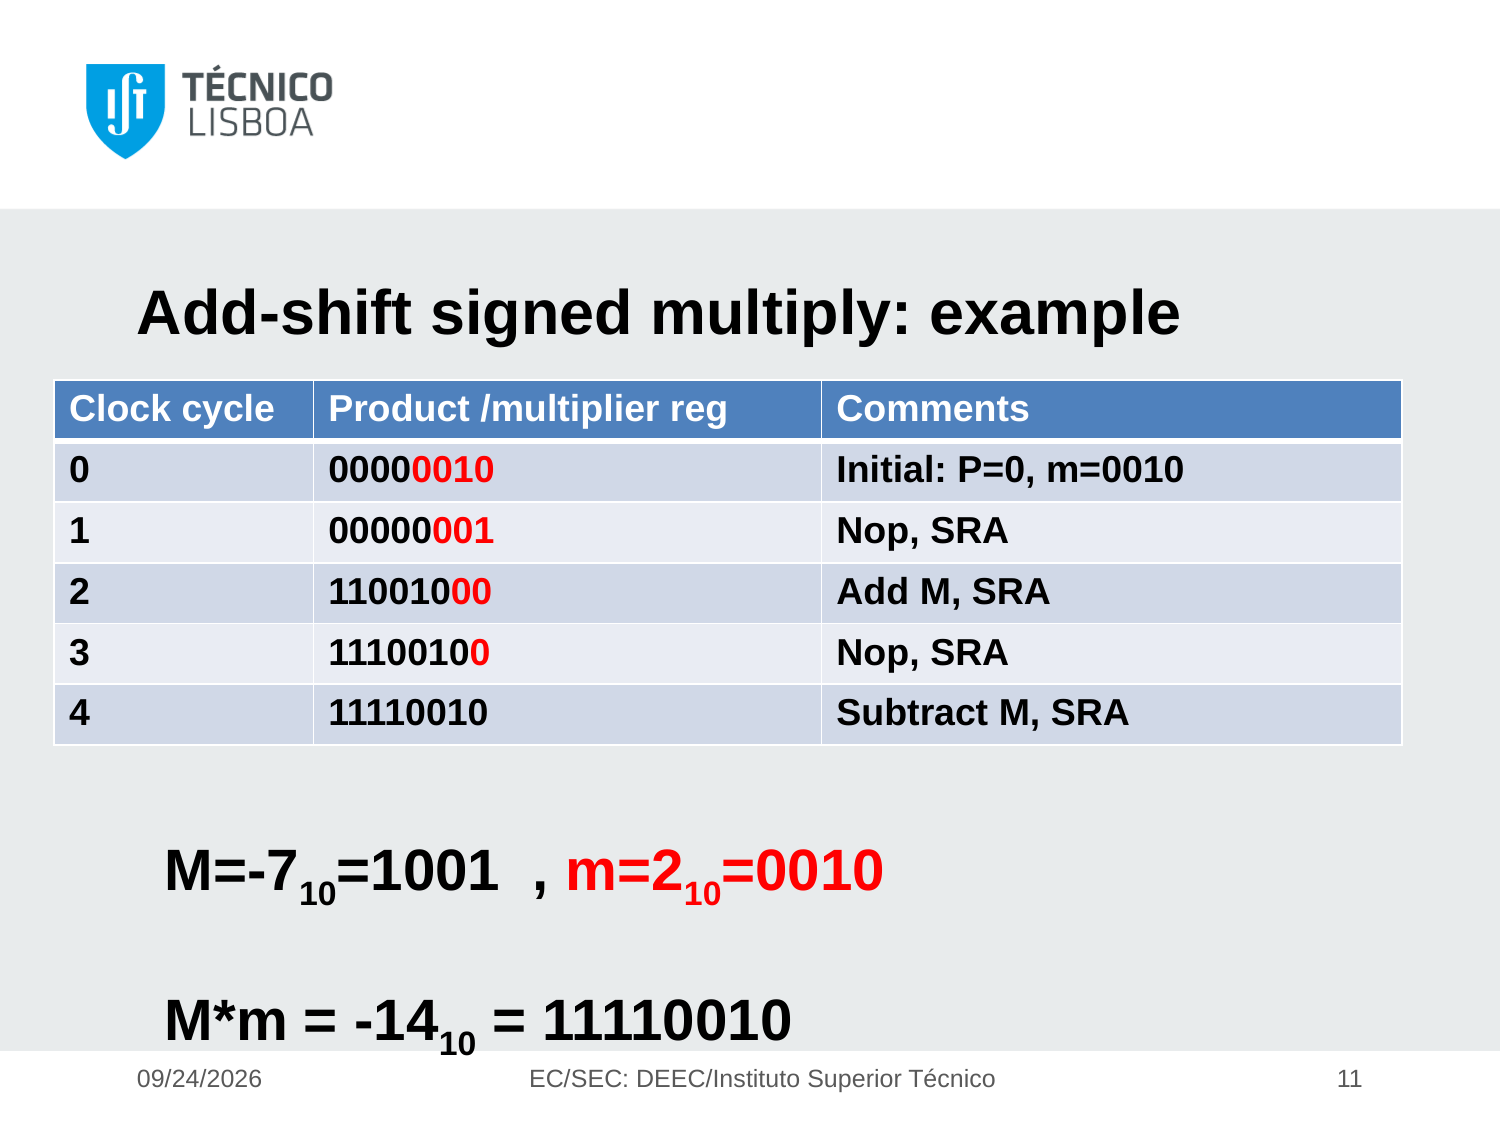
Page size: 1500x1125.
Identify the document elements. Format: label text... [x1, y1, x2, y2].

slide_number 10/23/2018 [121, 1052, 425, 1103]
picture [0, 0, 1500, 1125]
title Add-shift signed multiply: example [121, 237, 1378, 379]
table_cell Initial: P=0, m=0010 [822, 444, 1401, 501]
table_header Comments [822, 381, 1401, 438]
table_cell Subtract M, SRA [822, 685, 1401, 744]
table_cell Nop, SRA [822, 503, 1401, 562]
table_cell 4 [55, 685, 313, 744]
table_cell Nop, SRA [822, 624, 1401, 683]
table_cell 11100100 [314, 624, 821, 683]
footer EC/SEC: DEEC/Instituto Superior Técnico [512, 1070, 1021, 1103]
table_cell 00000001 [314, 503, 821, 562]
table_cell 11110010 [314, 685, 821, 744]
table_header Clock cycle [55, 381, 313, 438]
table_cell 1 [55, 503, 313, 562]
slide_number <number> [1077, 1052, 1378, 1103]
table_cell Add M, SRA [822, 564, 1401, 623]
table_cell 11001000 [314, 564, 821, 623]
text_box M=-710=1001 , m=210=0010 M*m = -1410 = 11110010 [149, 825, 1290, 1070]
table_cell 00000010 [314, 444, 821, 501]
table_cell 2 [55, 564, 313, 623]
table_header Product /multiplier reg [314, 381, 821, 438]
table_cell 3 [55, 624, 313, 683]
table_cell 0 [55, 444, 313, 501]
